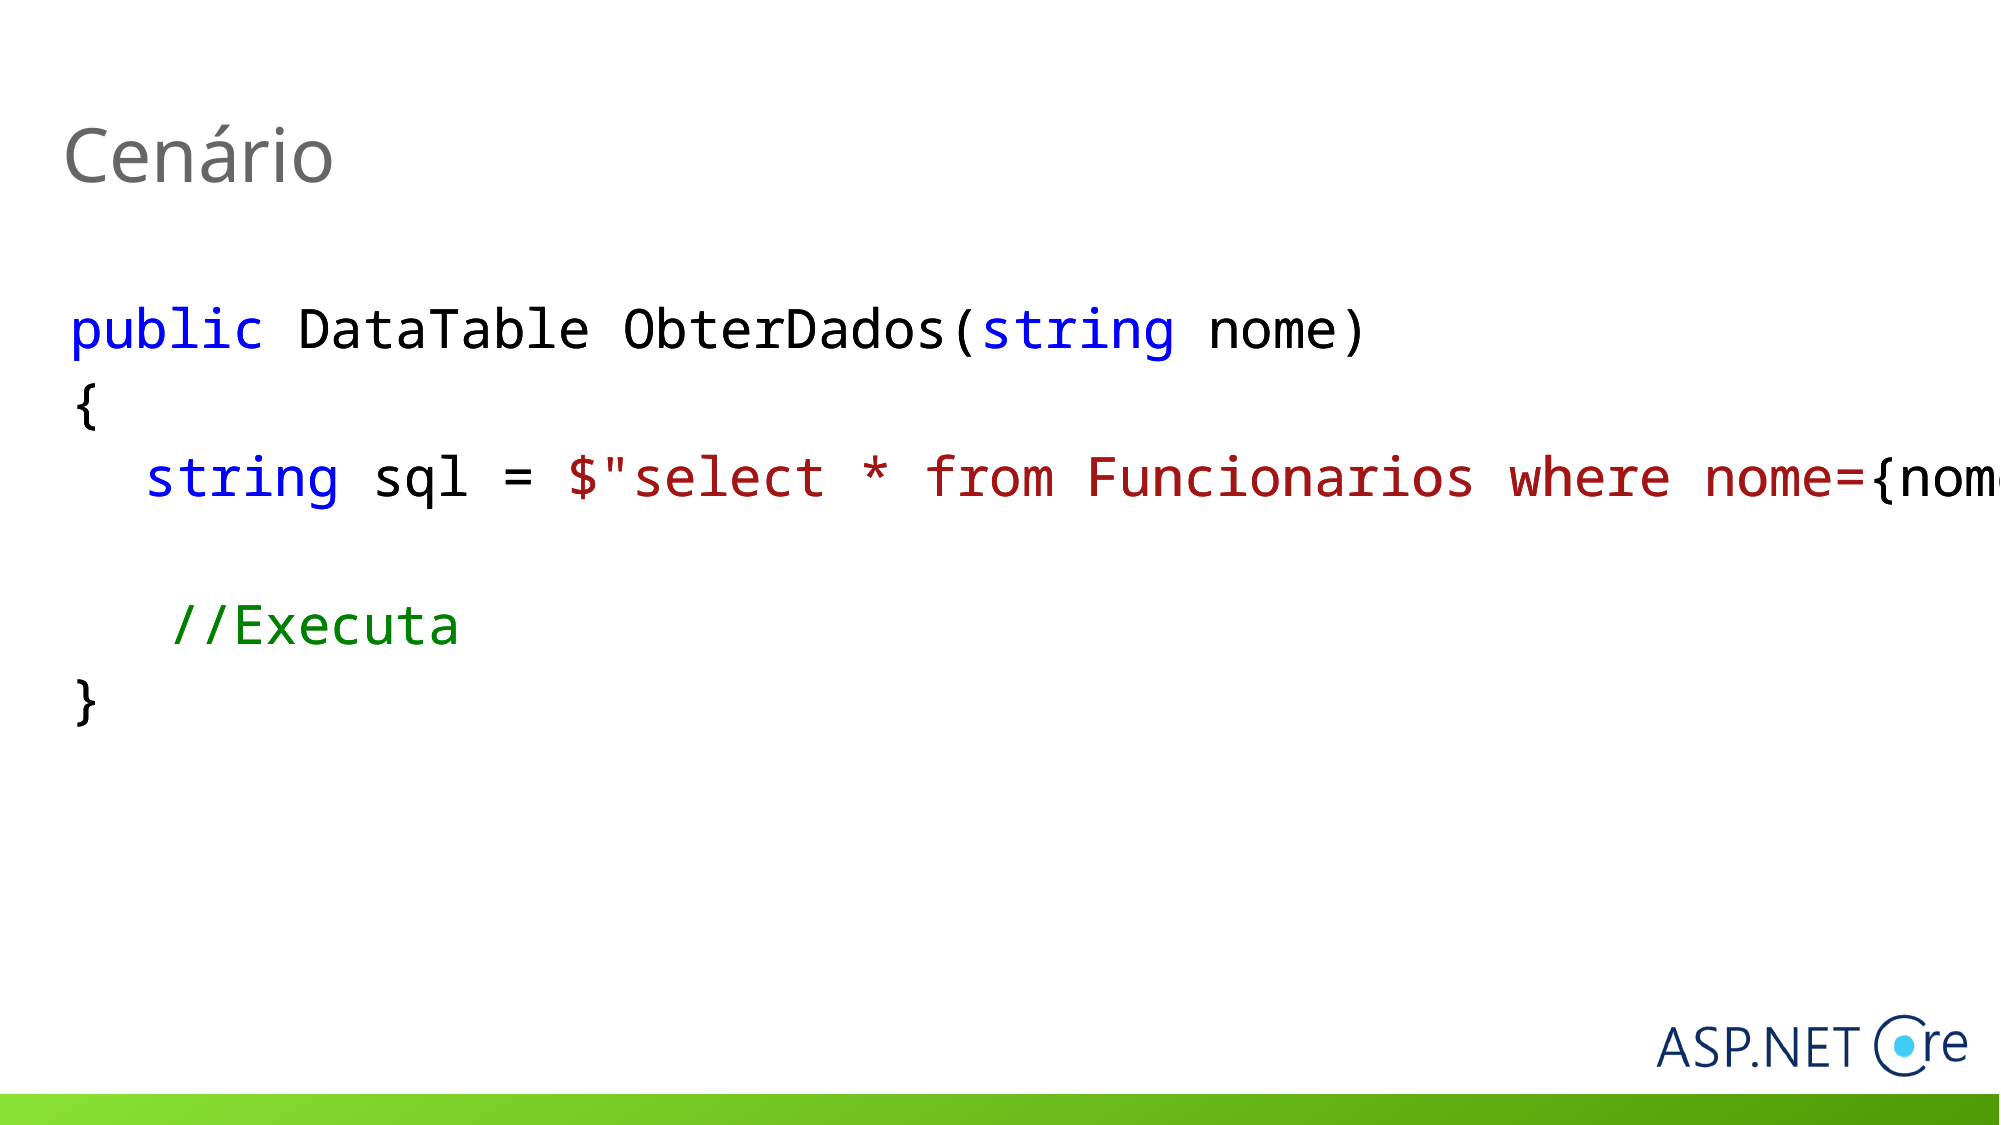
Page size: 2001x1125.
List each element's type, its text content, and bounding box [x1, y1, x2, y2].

text_box Cenário [47, 94, 721, 201]
picture [1641, 999, 1985, 1091]
text_box [0, 1094, 2000, 1125]
text_box public DataTable ObterDados(string nome) { string sql = $"select * from Funcionarios where nome={nome}"; //Executa } [23, 244, 1972, 780]
